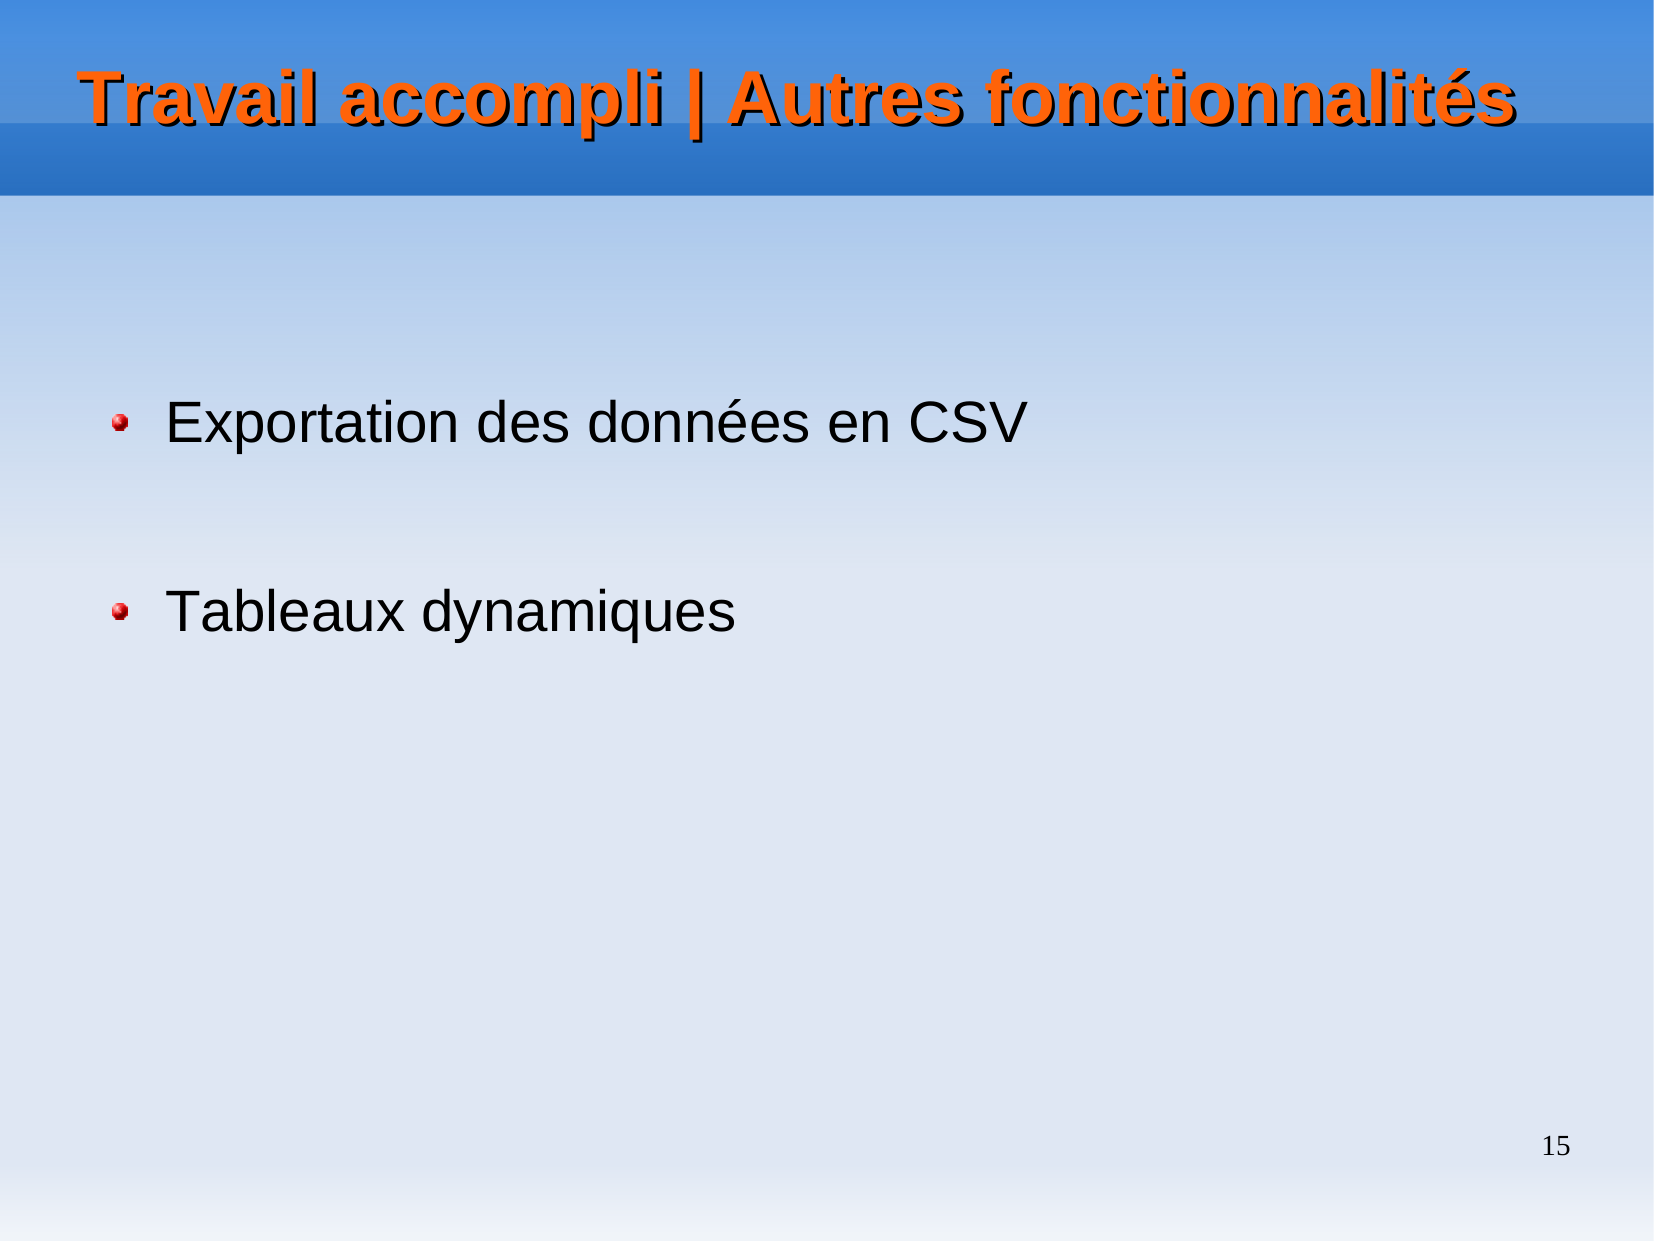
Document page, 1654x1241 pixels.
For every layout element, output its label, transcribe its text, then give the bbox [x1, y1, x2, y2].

list Exportation des données en CSV Tableaux dynamiques [94, 389, 1583, 886]
picture [0, 0, 1654, 1241]
title Travail accompli | Autres fonctionnalités [23, 17, 1571, 178]
